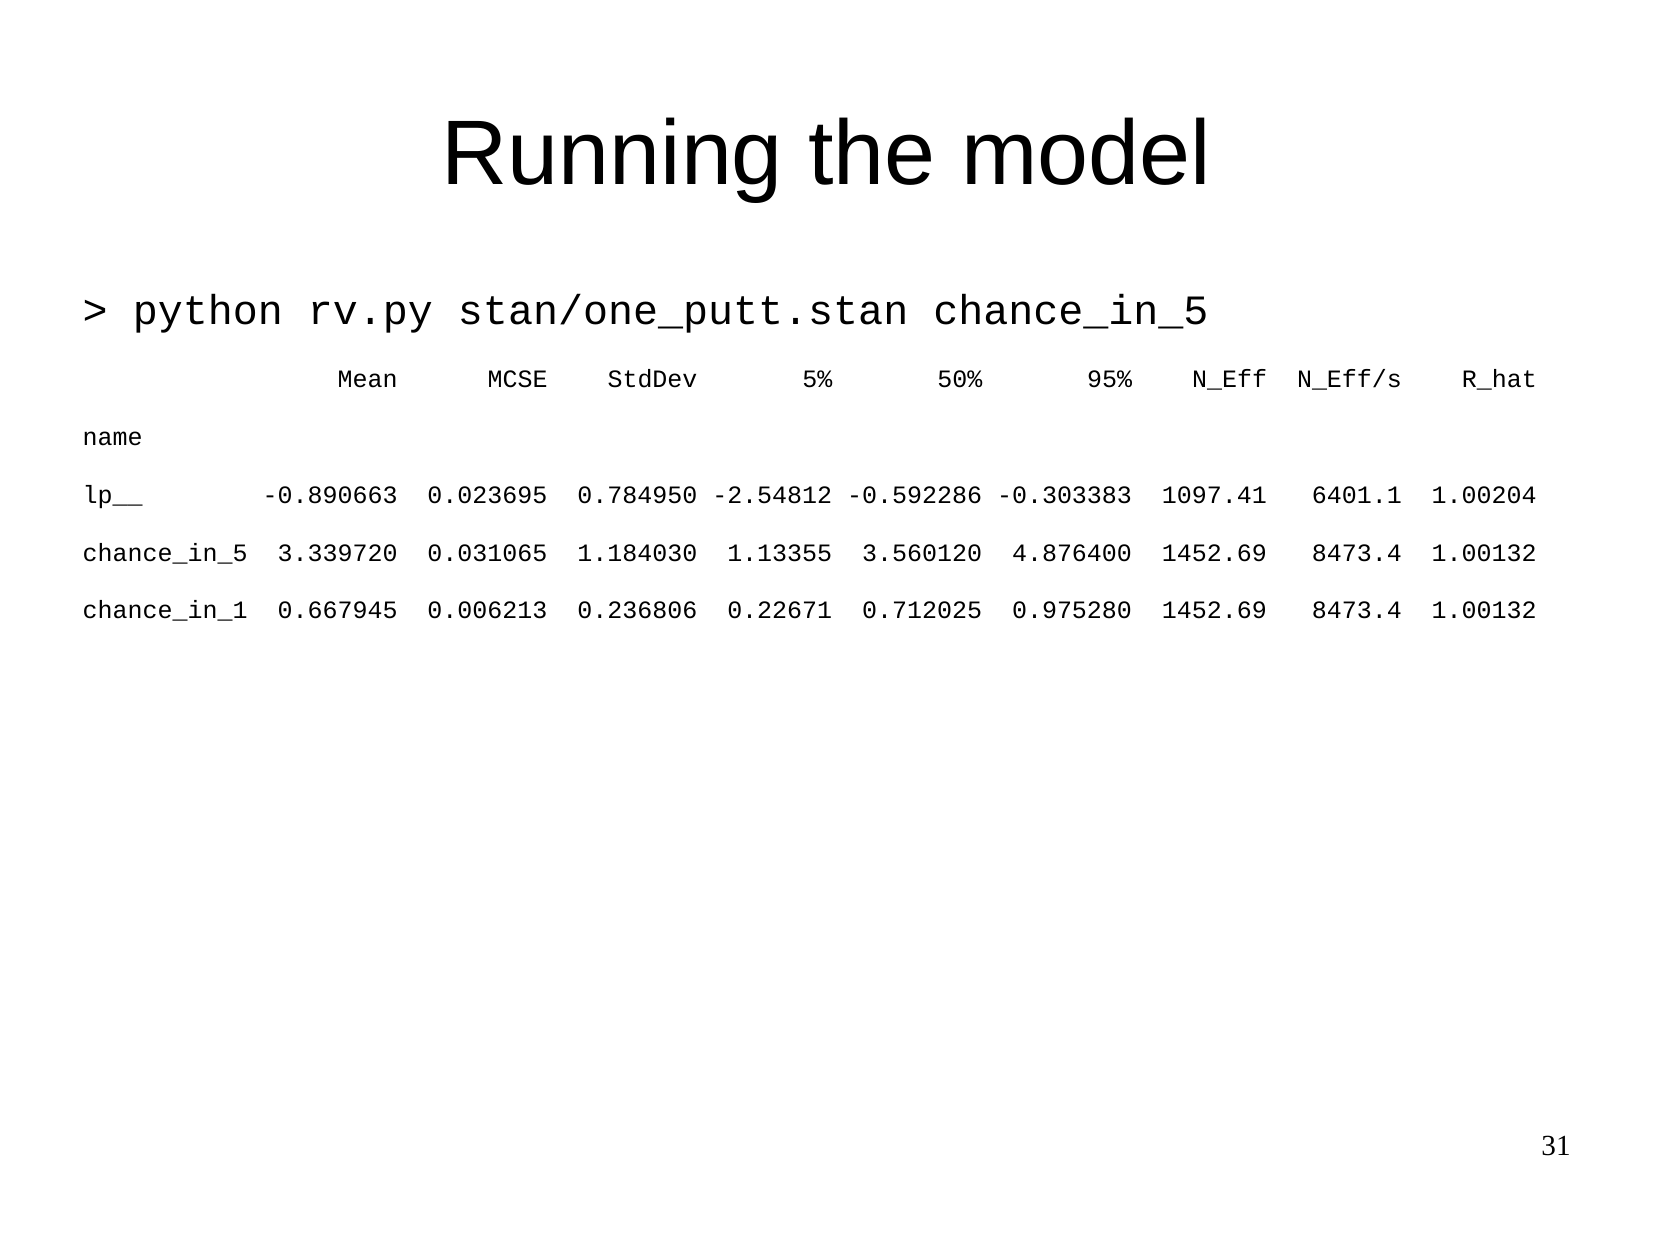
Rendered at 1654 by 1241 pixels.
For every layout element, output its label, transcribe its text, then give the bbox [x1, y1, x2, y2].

title Running the model [82, 49, 1571, 257]
list > python rv.py stan/one_putt.stan chance_in_5 Mean MCSE StdDev 5% 50% 95% N_Eff N_Eff/s R_hat name lp__ -0.890663 0.023695 0.784950 -2.54812 -0.592286 -0.303383 1097.41 6401.1 1.00204 chance_in_5 3.339720 0.031065 1.184030 1.13355 3.560120 4.876400 1452.69 8473.4 1.00132 chance_in_1 0.667945 0.006213 0.236806 0.22671 0.712025 0.975280 1452.69 8473.4 1.00132 [82, 290, 1571, 1006]
